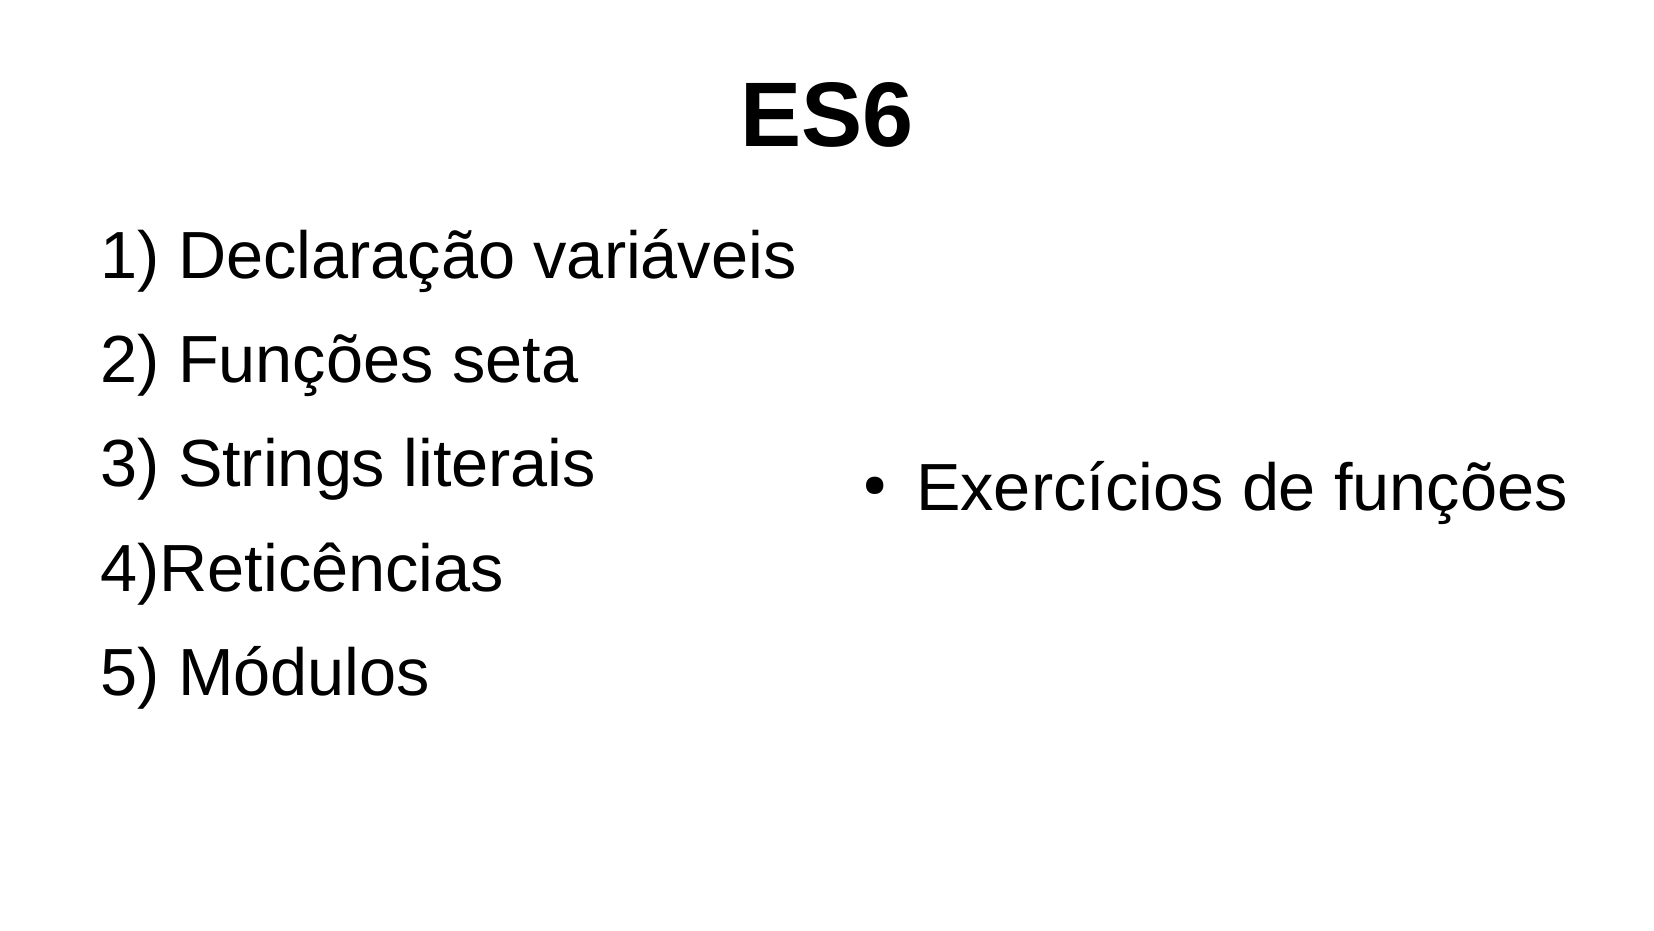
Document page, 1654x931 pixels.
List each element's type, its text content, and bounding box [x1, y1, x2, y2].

title ES6 [82, 37, 1571, 193]
list Exercícios de funções [845, 217, 1572, 758]
list Declaração variáveis Funções seta Strings literais Reticências Módulos [82, 217, 809, 758]
